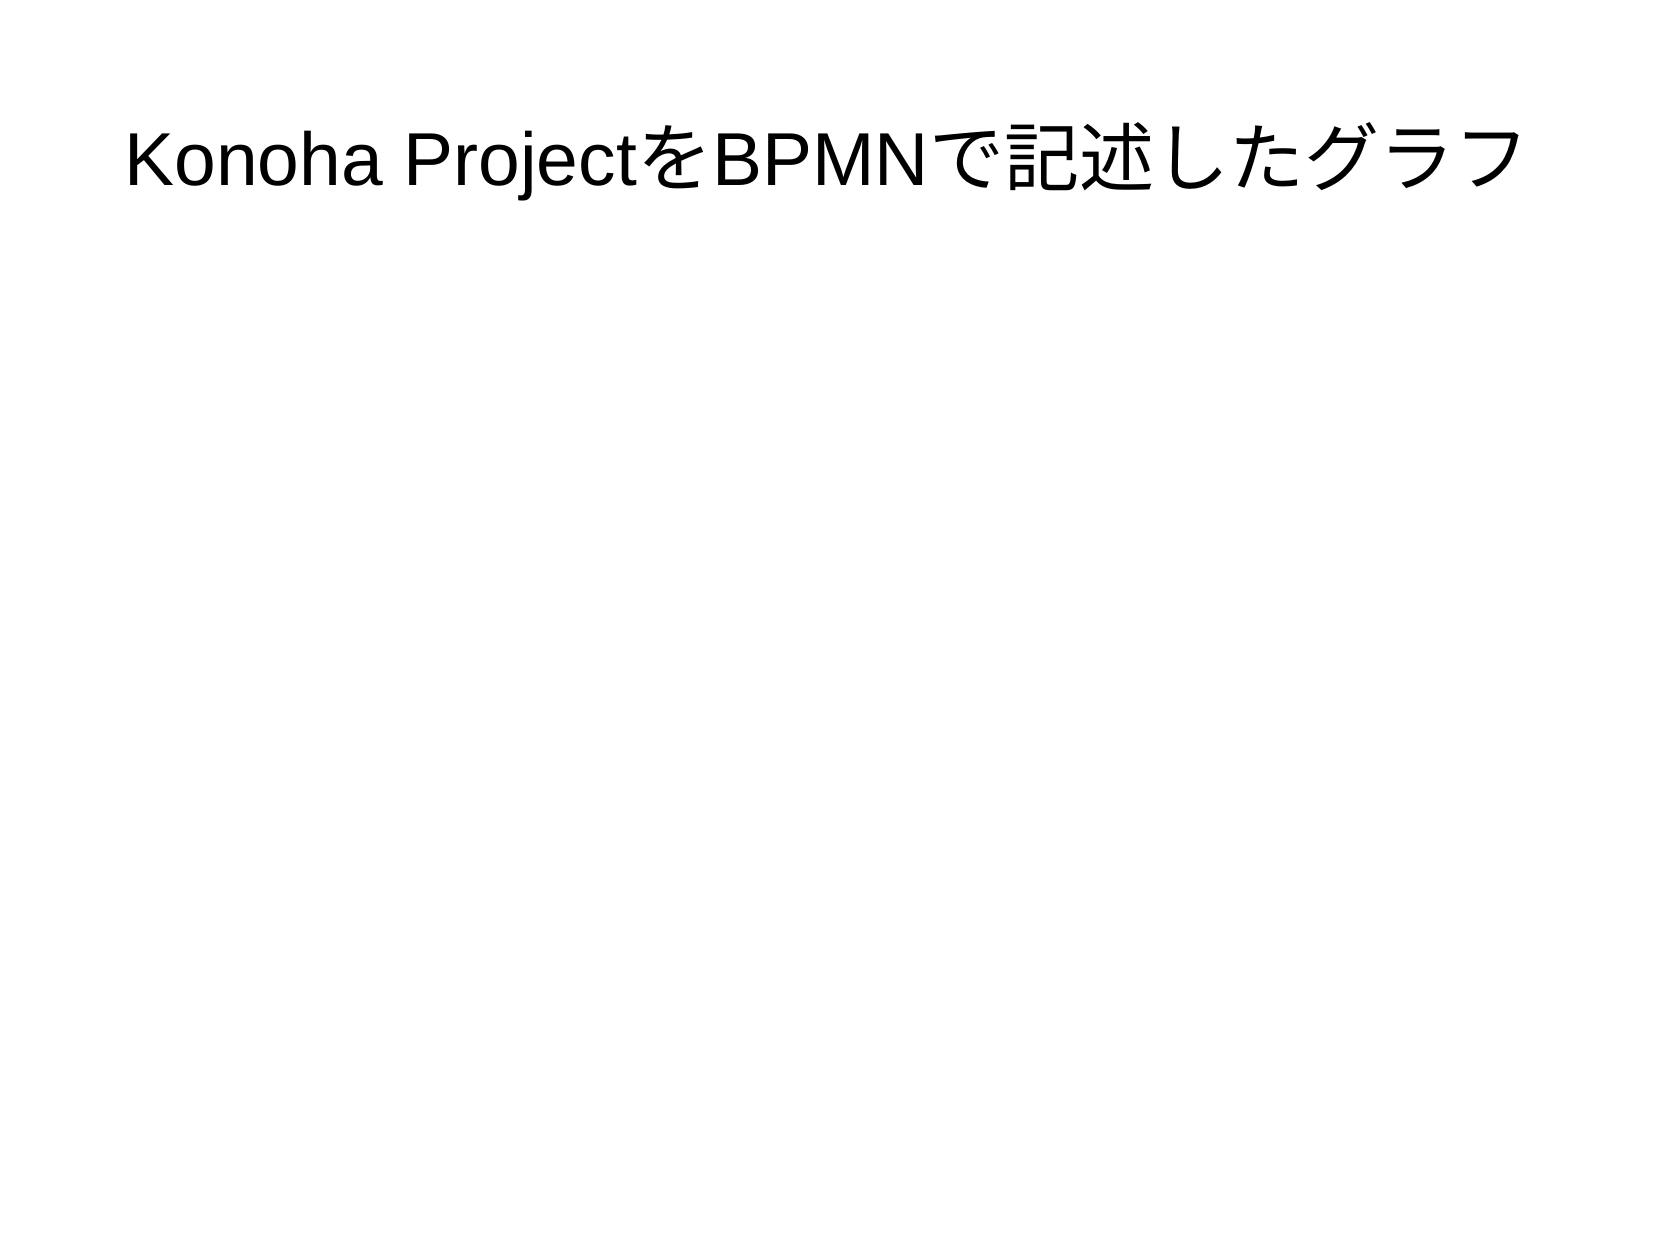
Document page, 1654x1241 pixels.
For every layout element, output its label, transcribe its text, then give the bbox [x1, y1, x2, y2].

title Konoha ProjectをBPMNで記述したグラフ [82, 49, 1571, 257]
